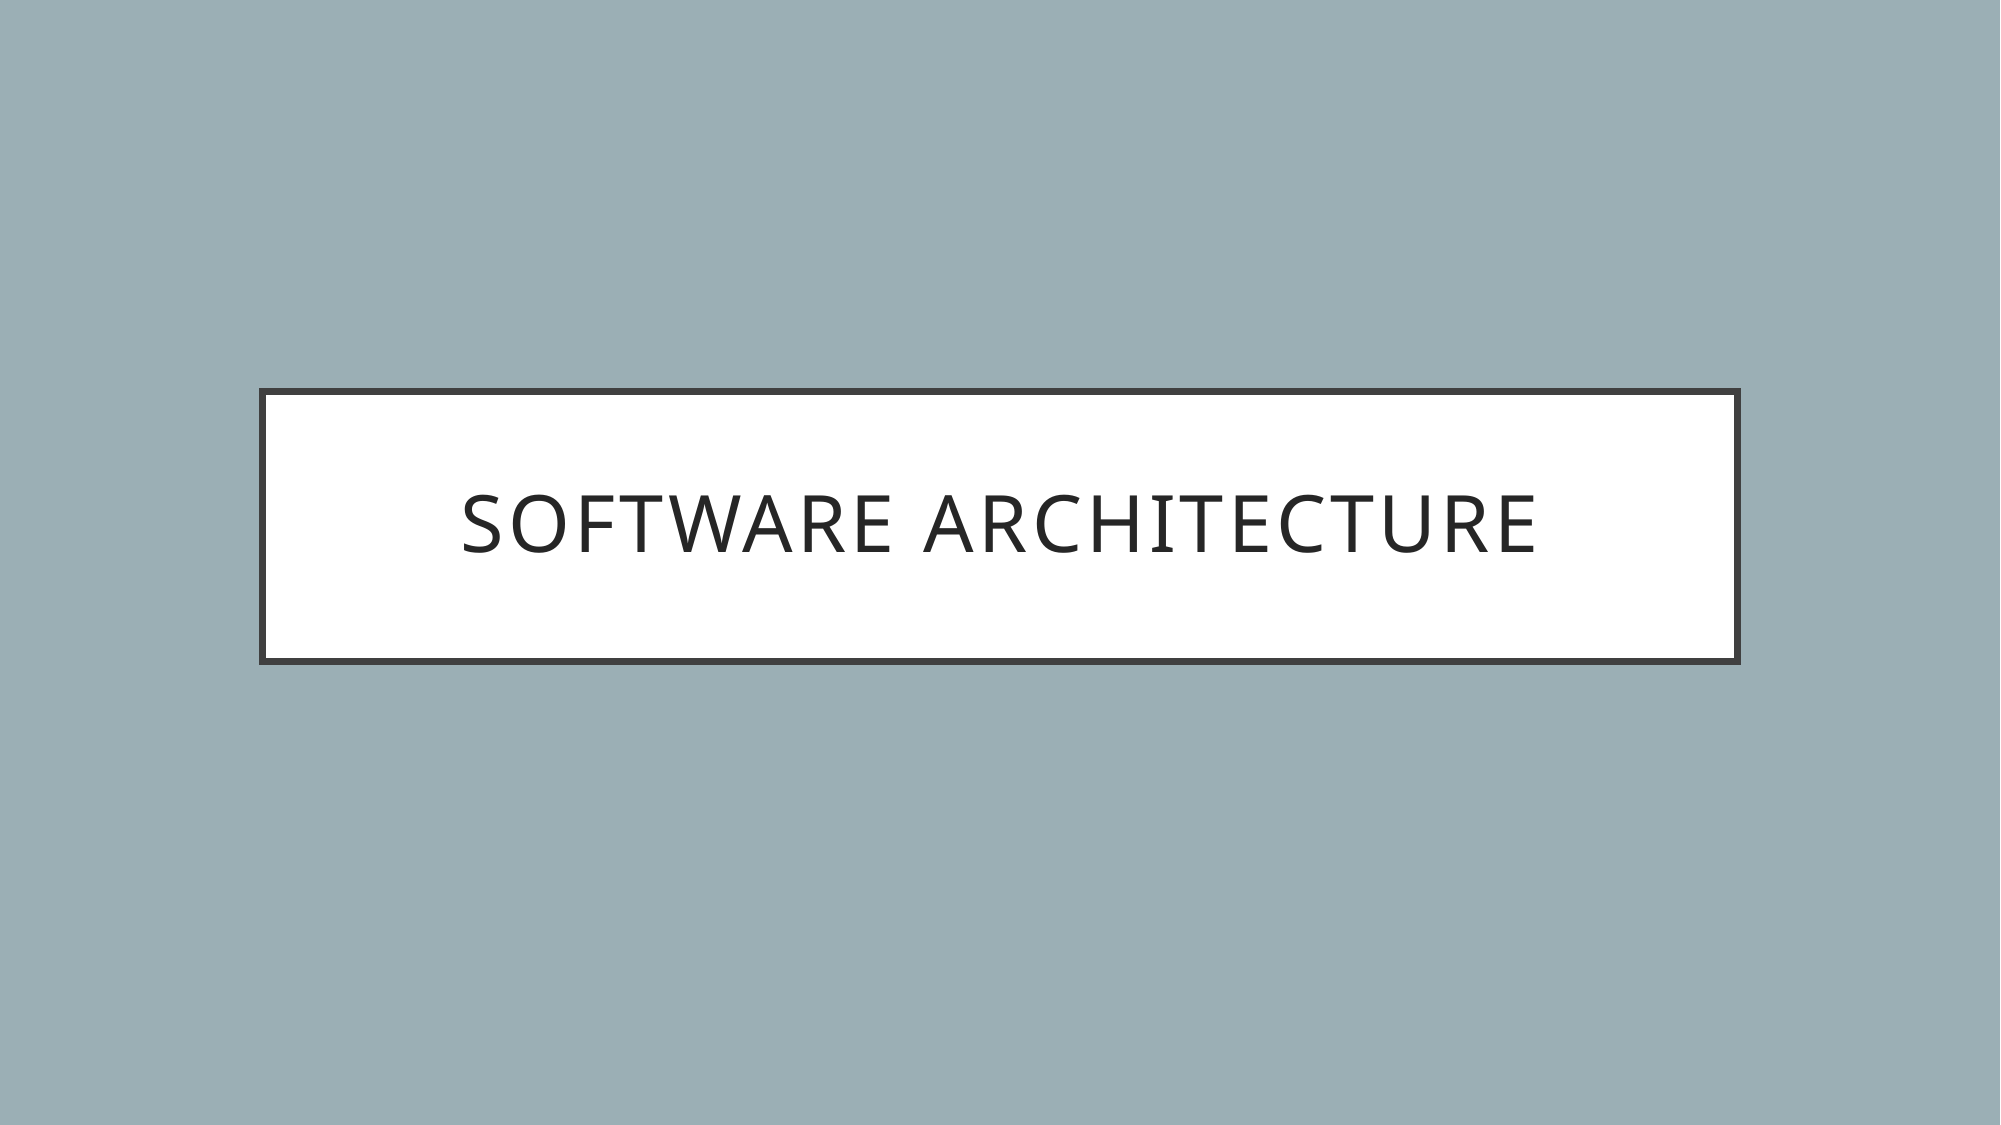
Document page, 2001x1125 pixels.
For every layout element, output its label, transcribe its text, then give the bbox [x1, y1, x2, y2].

title Software architecture [262, 391, 1738, 662]
